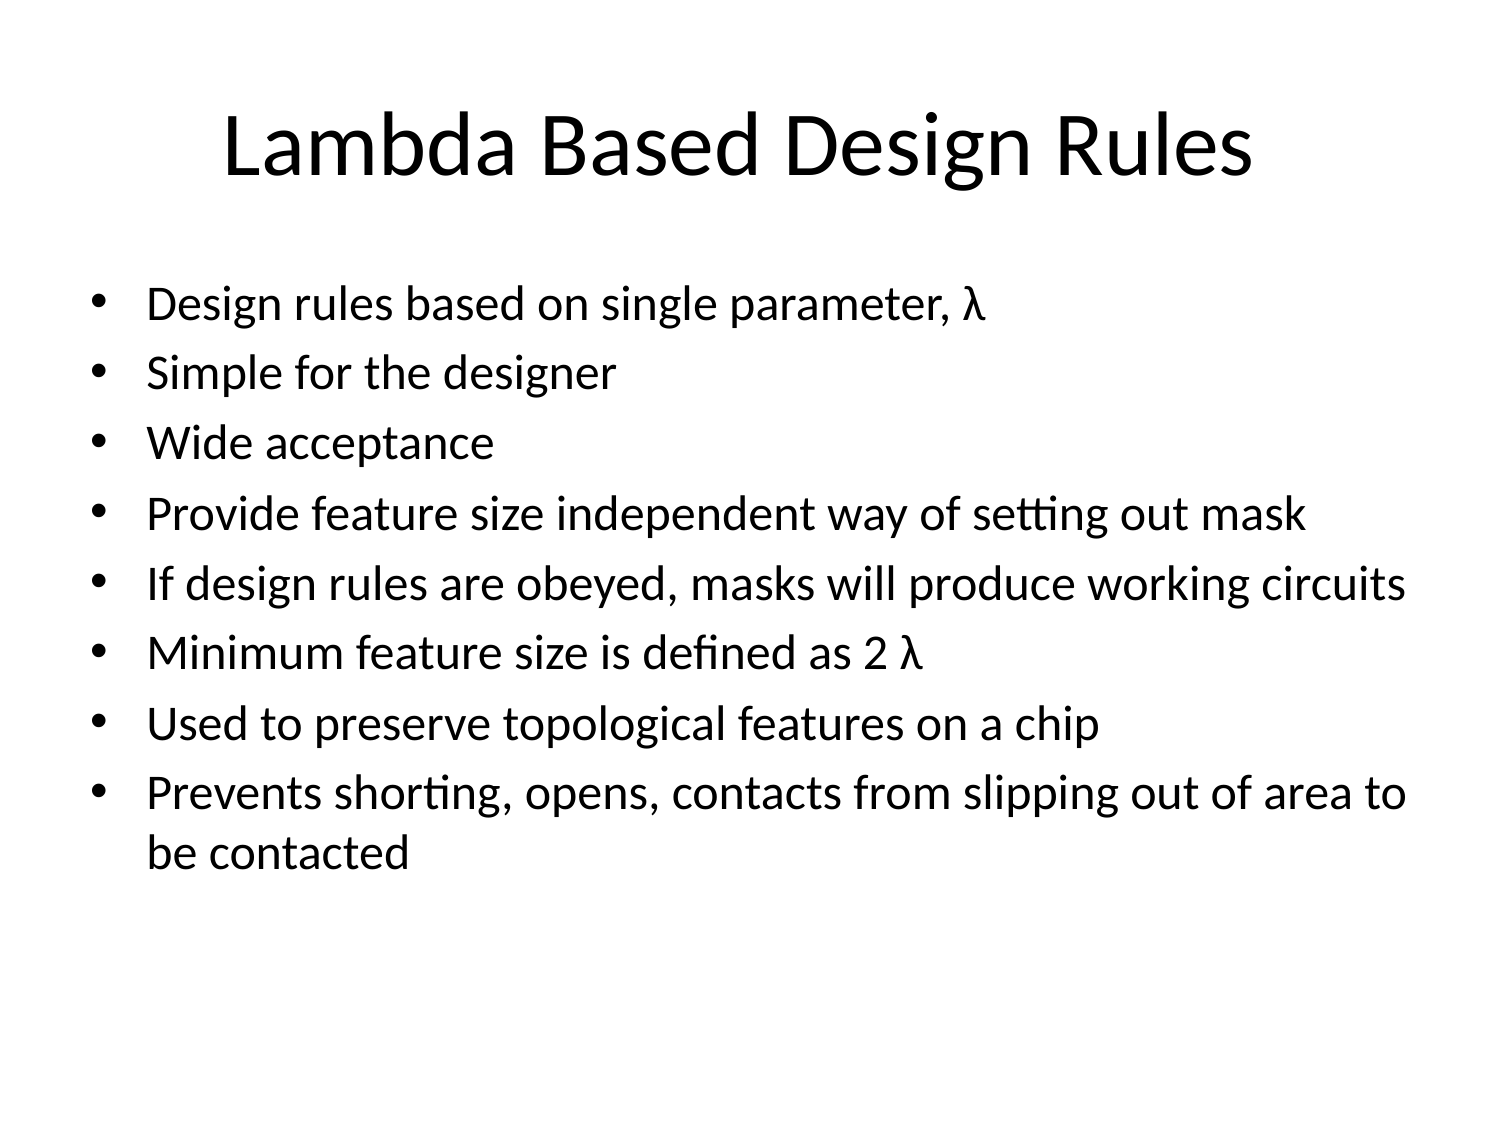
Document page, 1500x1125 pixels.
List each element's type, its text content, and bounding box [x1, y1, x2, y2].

list Design rules based on single parameter, λ Simple for the designer Wide acceptance Provide feature size independent way of setting out mask If design rules are obeyed, masks will produce working circuits Minimum feature size is defined as 2 λ Used to preserve topological features on a chip Prevents shorting, opens, contacts from slipping out of area to be contacted [75, 262, 1425, 1005]
title Lambda Based Design Rules [75, 45, 1425, 233]
